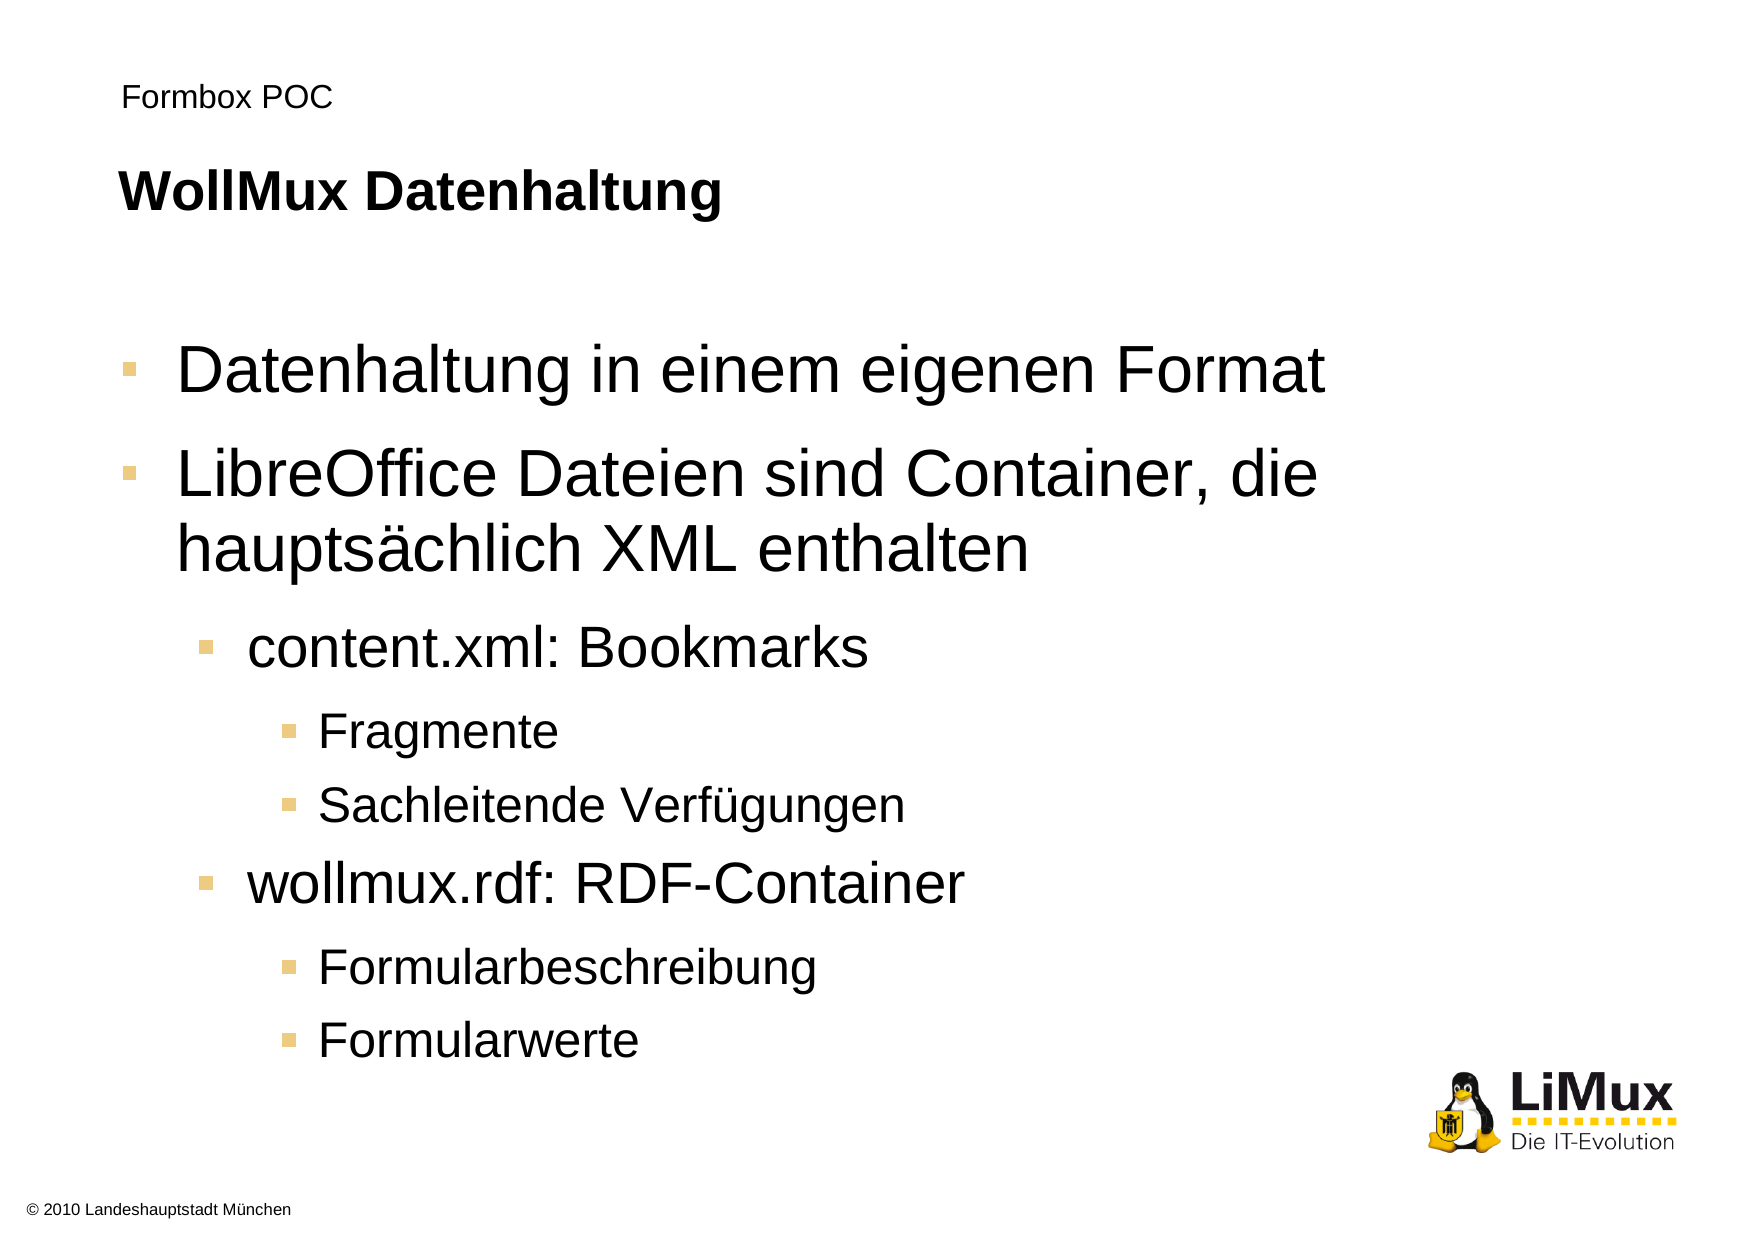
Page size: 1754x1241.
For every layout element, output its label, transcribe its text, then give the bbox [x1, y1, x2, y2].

picture [1417, 1059, 1731, 1173]
title WollMux Datenhaltung [118, 159, 1697, 308]
list Datenhaltung in einem eigenen Format LibreOffice Dateien sind Container, die hauptsächlich XML enthalten content.xml: Bookmarks Fragmente Sachleitende Verfügungen wollmux.rdf: RDF-Container Formularbeschreibung Formularwerte [105, 331, 1684, 1156]
